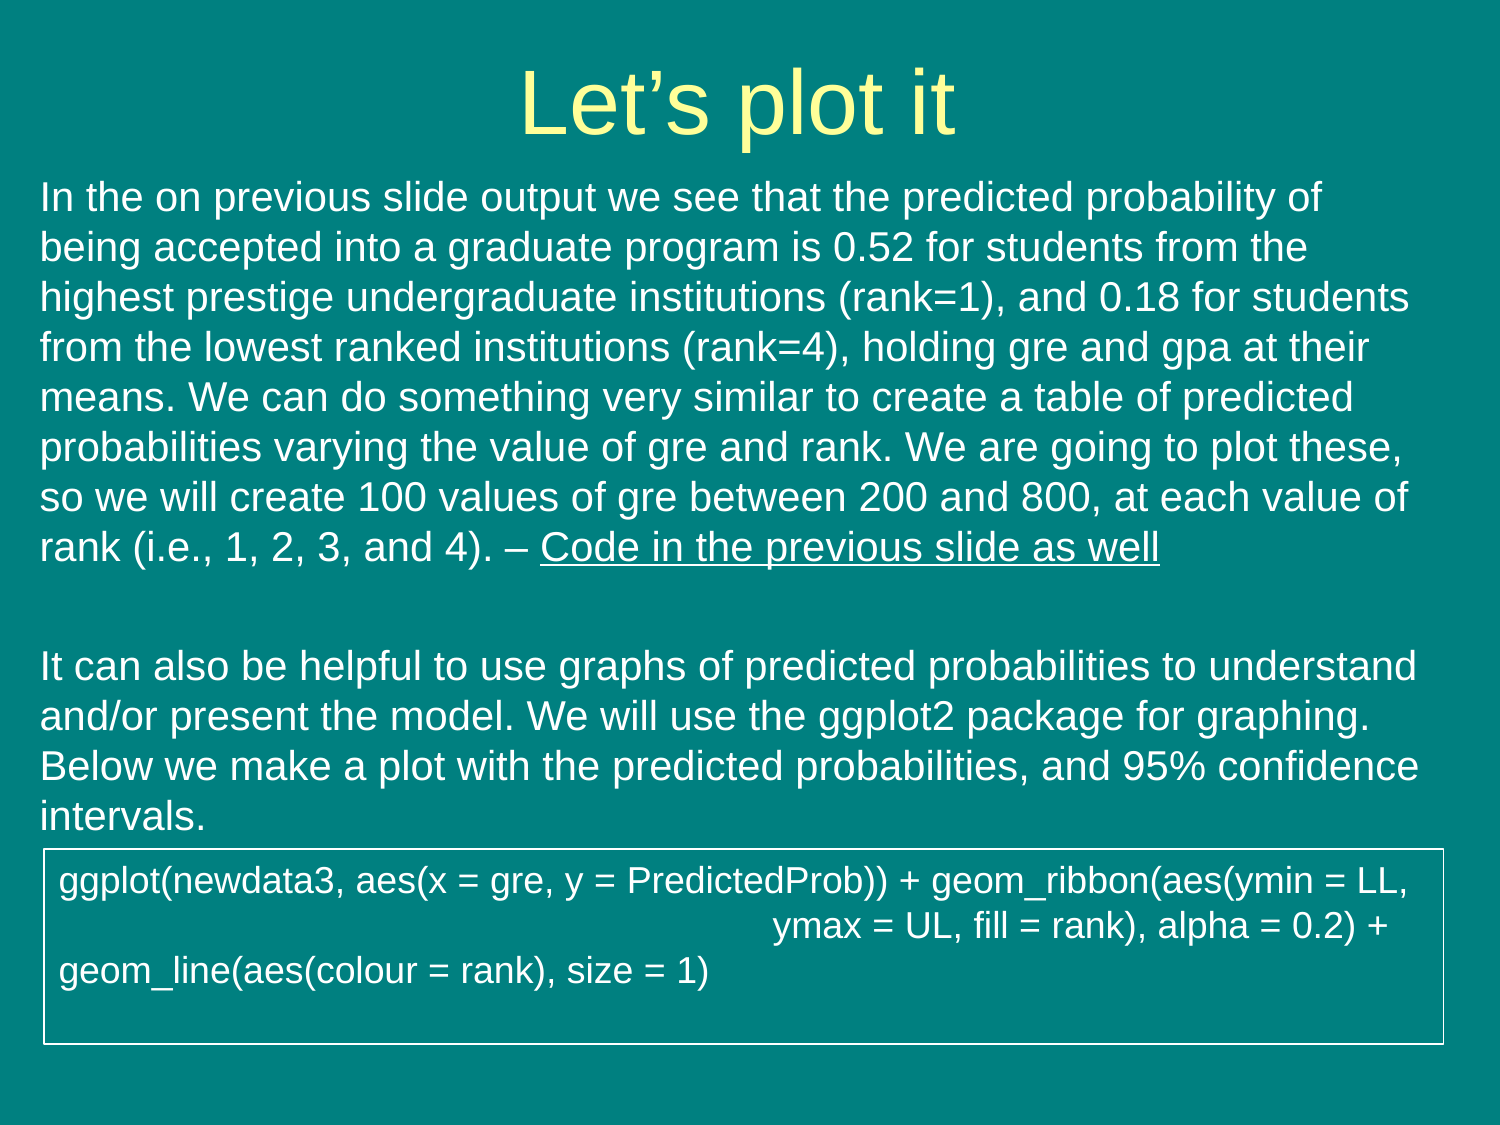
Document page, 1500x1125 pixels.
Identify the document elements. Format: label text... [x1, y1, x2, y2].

title Let’s plot it [62, 3, 1413, 162]
text_box In the on previous slide output we see that the predicted probability of being accepted into a graduate program is 0.52 for students from the highest prestige undergraduate institutions (rank=1), and 0.18 for students from the lowest ranked institutions (rank=4), holding gre and gpa at their means. We can do something very similar to create a table of predicted probabilities varying the value of gre and rank. We are going to plot these, so we will create 100 values of gre between 200 and 800, at each value of rank (i.e., 1, 2, 3, and 4). – Code in the previous slide as well [24, 162, 1438, 578]
text_box ggplot(newdata3, aes(x = gre, y = PredictedProb)) + geom_ribbon(aes(ymin = LL, ymax = UL, fill = rank), alpha = 0.2) + geom_line(aes(colour = rank), size = 1) [43, 849, 1444, 1044]
text_box It can also be helpful to use graphs of predicted probabilities to understand and/or present the model. We will use the ggplot2 package for graphing. Below we make a plot with the predicted probabilities, and 95% confidence intervals. [24, 581, 1463, 897]
